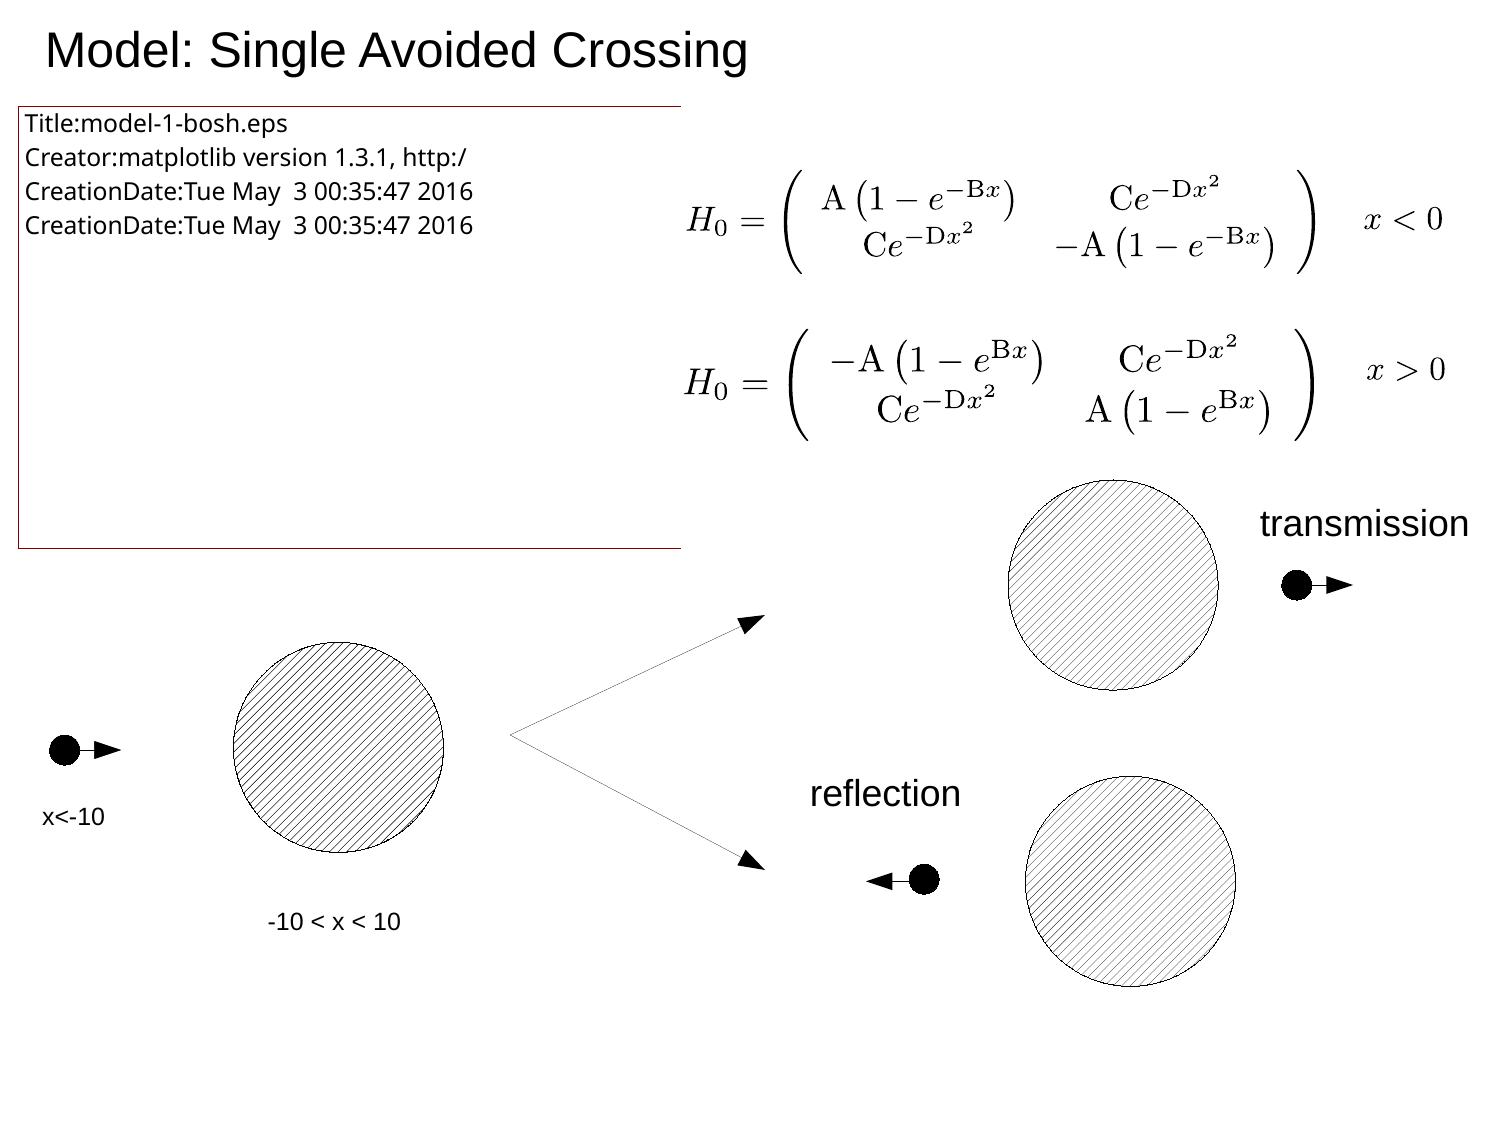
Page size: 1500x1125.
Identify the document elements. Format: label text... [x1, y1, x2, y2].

text_box -10 < x < 10 [252, 900, 418, 944]
text_box [1008, 479, 1219, 691]
text_box [909, 864, 940, 895]
text_box [682, 328, 1323, 441]
text_box [233, 642, 444, 853]
text_box [1363, 206, 1444, 231]
text_box [685, 169, 1324, 274]
text_box [1365, 357, 1446, 381]
text_box x<-10 [27, 795, 126, 839]
picture [16, 105, 681, 549]
text_box reflection [795, 765, 991, 822]
text_box transmission [1245, 495, 1486, 552]
text_box [1025, 776, 1236, 987]
text_box [49, 735, 80, 766]
text_box [1281, 570, 1312, 601]
text_box Model: Single Avoided Crossing [30, 15, 1486, 87]
